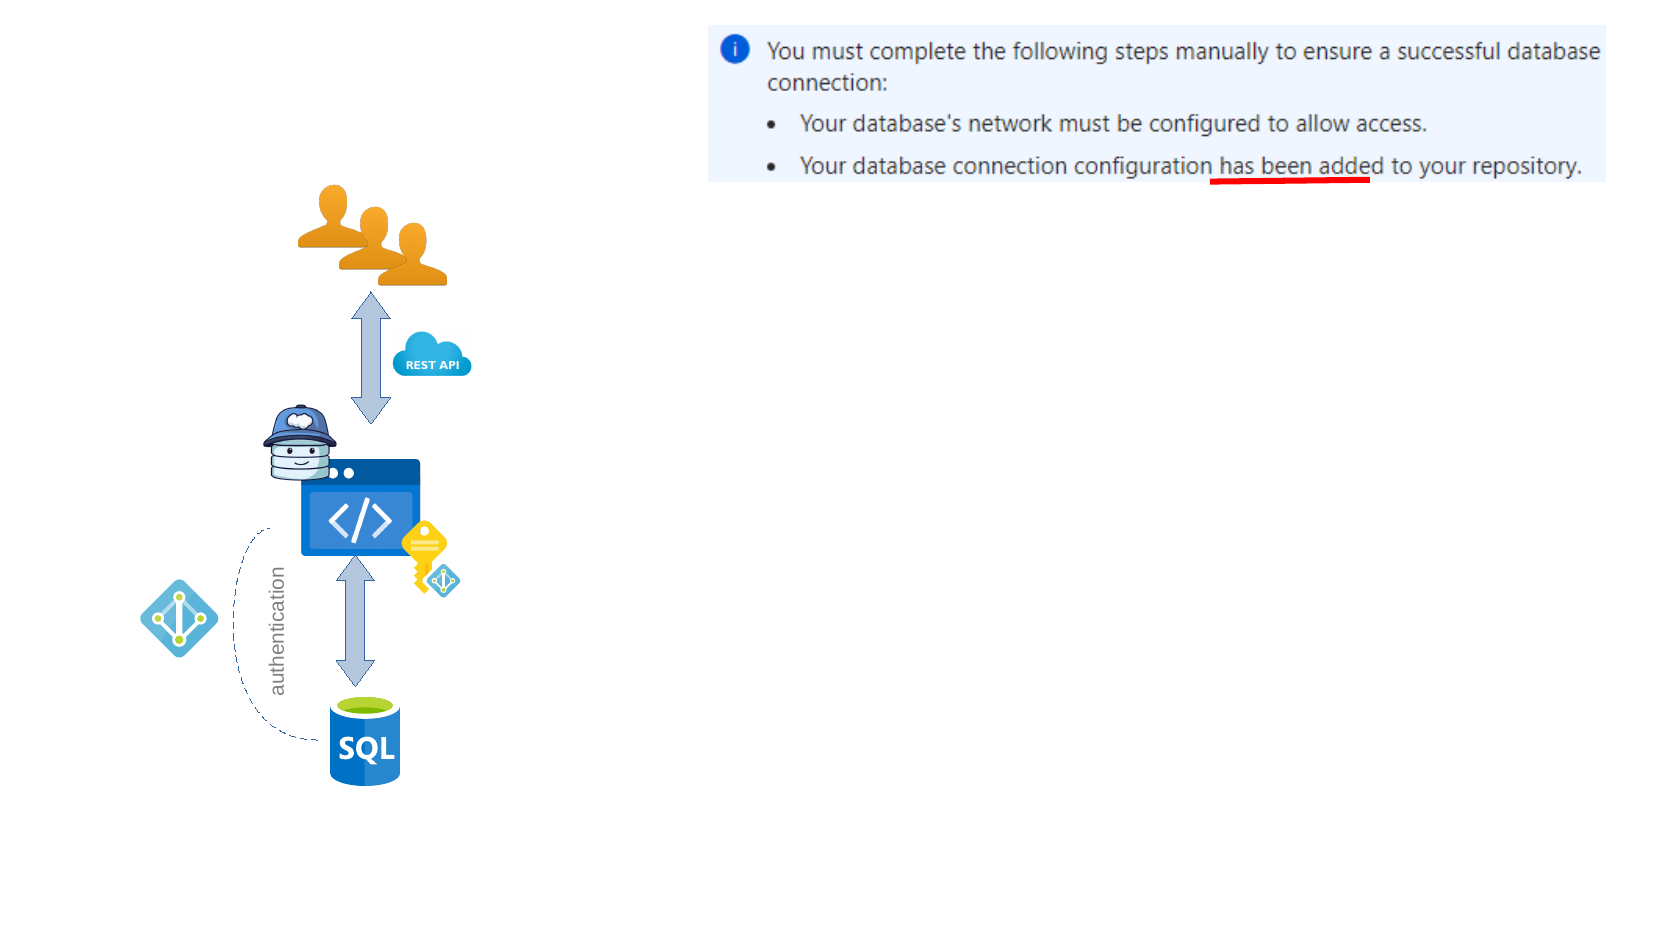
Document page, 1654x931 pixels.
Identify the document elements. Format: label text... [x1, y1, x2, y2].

picture [254, 397, 461, 598]
text_box [351, 291, 391, 424]
text_box [336, 554, 375, 687]
picture [392, 331, 472, 377]
picture [317, 692, 413, 788]
text_box authentication [257, 530, 301, 711]
picture [298, 181, 447, 289]
picture [140, 579, 219, 658]
picture [708, 25, 1606, 182]
